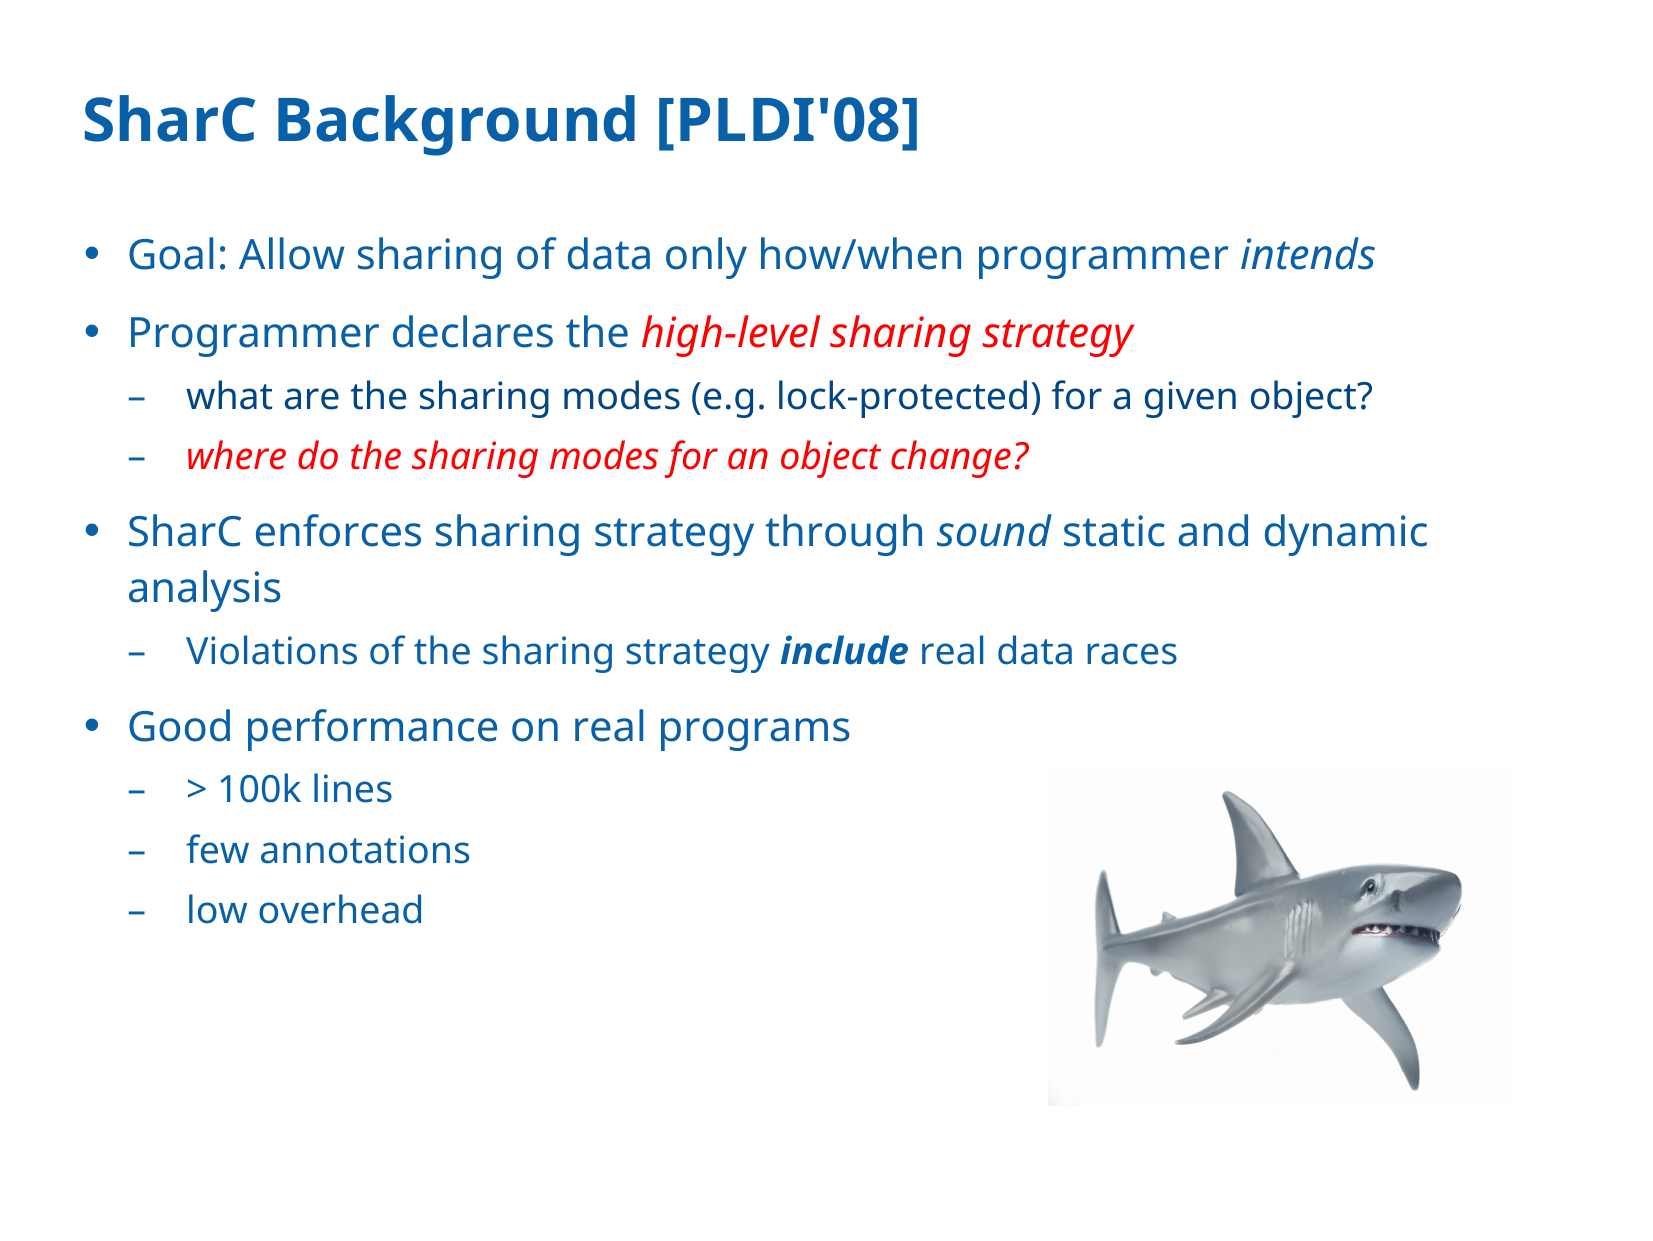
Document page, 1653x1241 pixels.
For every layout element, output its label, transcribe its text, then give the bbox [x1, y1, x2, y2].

list Goal: Allow sharing of data only how/when programmer intends Programmer declares the high-level sharing strategy what are the sharing modes (e.g. lock-protected) for a given object? where do the sharing modes for an object change? SharC enforces sharing strategy through sound static and dynamic analysis Violations of the sharing strategy include real data races Good performance on real programs > 100k lines few annotations low overhead [82, 225, 1571, 1110]
picture [1048, 769, 1511, 1106]
title SharC Background [PLDI'08] [82, 49, 1571, 188]
